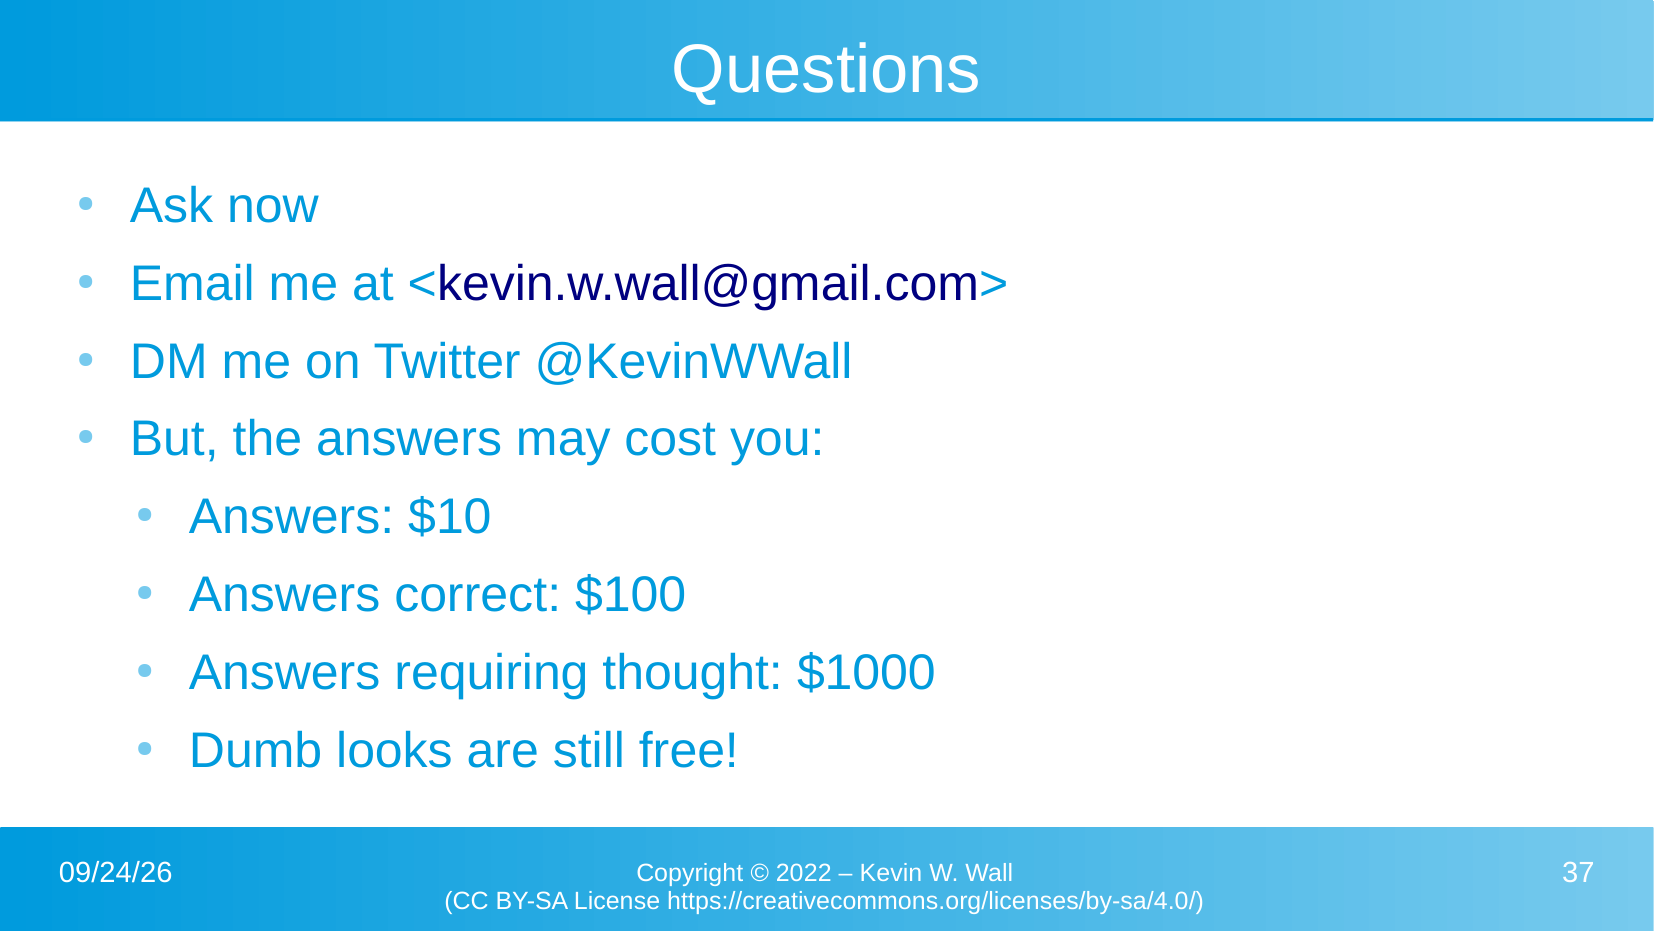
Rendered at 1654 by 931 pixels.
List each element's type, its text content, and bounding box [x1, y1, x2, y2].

title Questions [59, 29, 1595, 108]
list Ask now Email me at <kevin.w.wall@gmail.com> DM me on Twitter @KevinWWall But, the answers may cost you: Answers: $10 Answers correct: $100 Answers requiring thought: $1000 Dumb looks are still free! [59, 177, 1595, 768]
